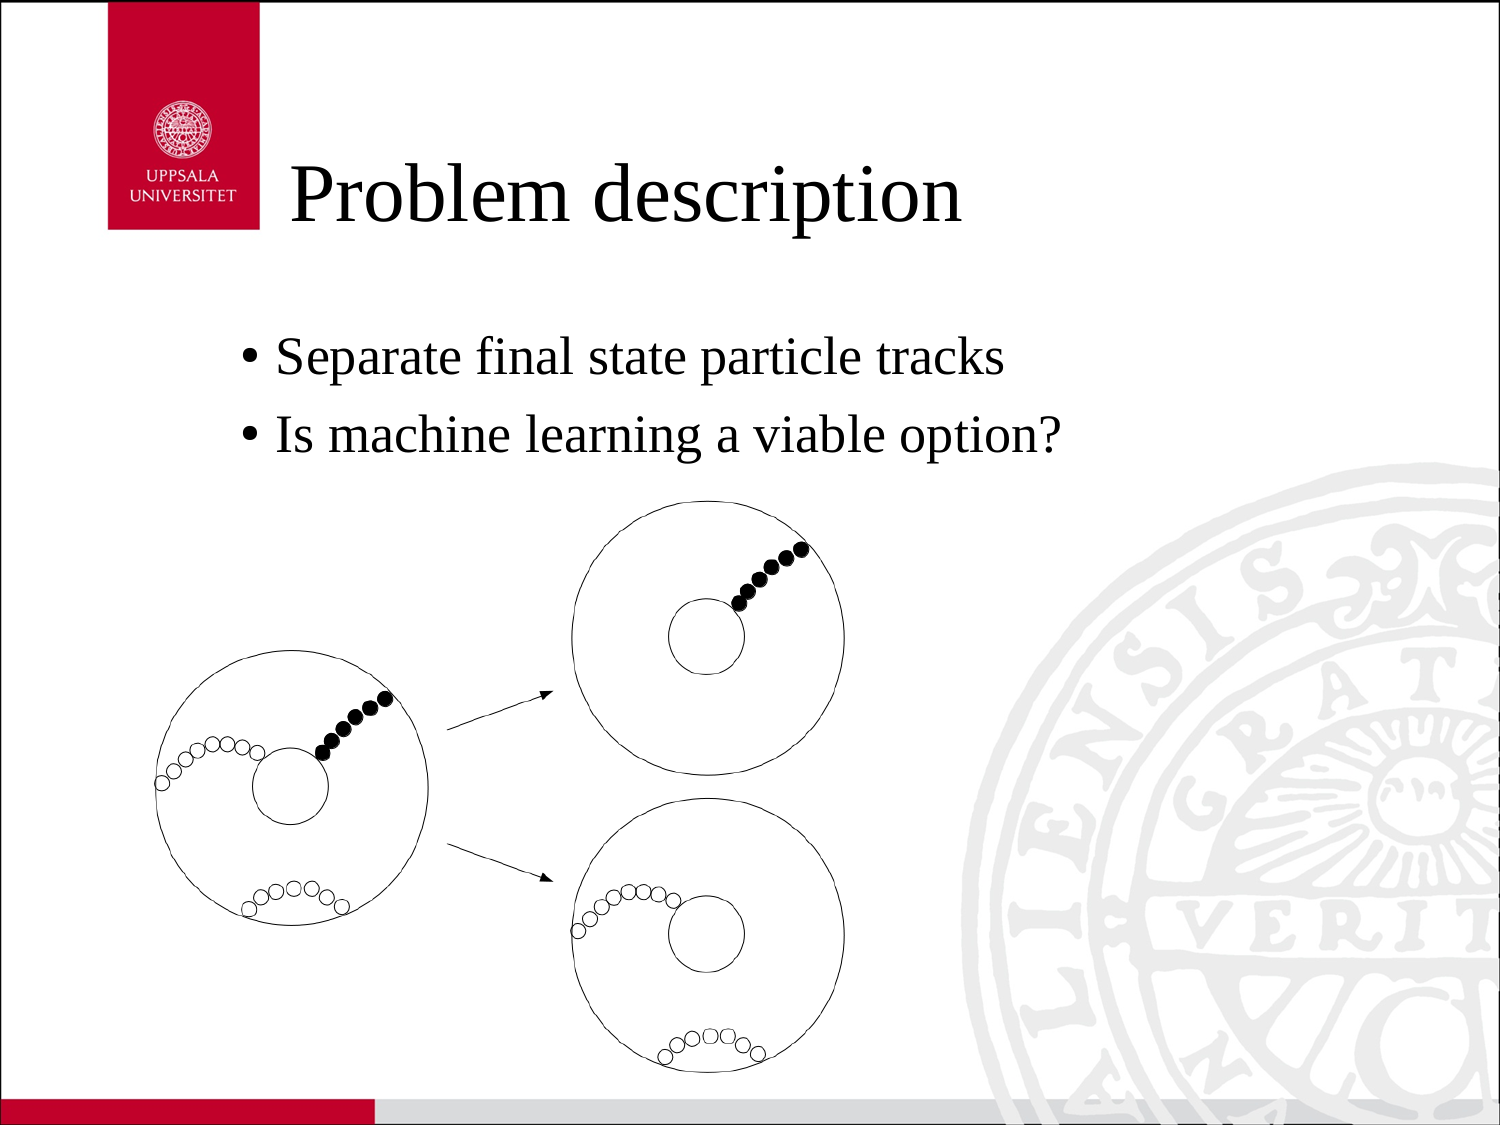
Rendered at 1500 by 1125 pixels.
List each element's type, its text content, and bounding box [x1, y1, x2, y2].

text_box Separate final state particle tracks Is machine learning a viable option? [225, 319, 1294, 732]
title Problem description [289, 99, 1436, 288]
picture [0, 0, 1500, 1125]
